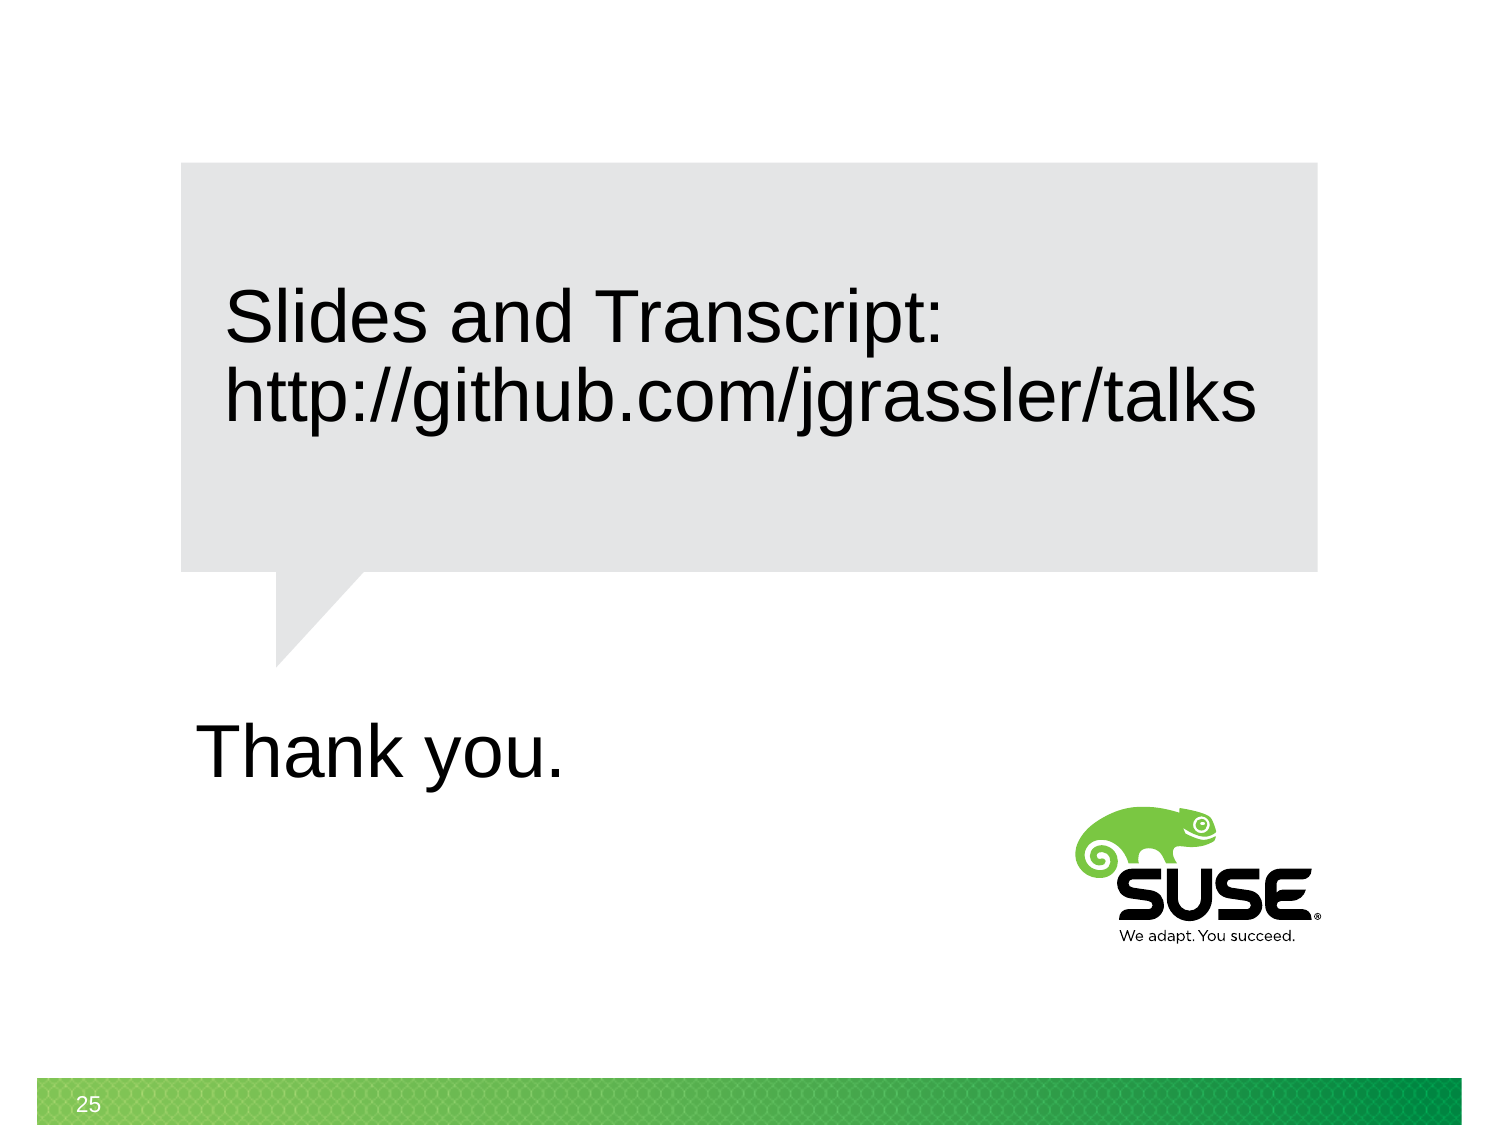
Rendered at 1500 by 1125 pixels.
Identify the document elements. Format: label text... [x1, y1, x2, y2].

picture [37, 1078, 1462, 1125]
text_box Slides and Transcript: http://github.com/jgrassler/talks [210, 273, 1285, 445]
